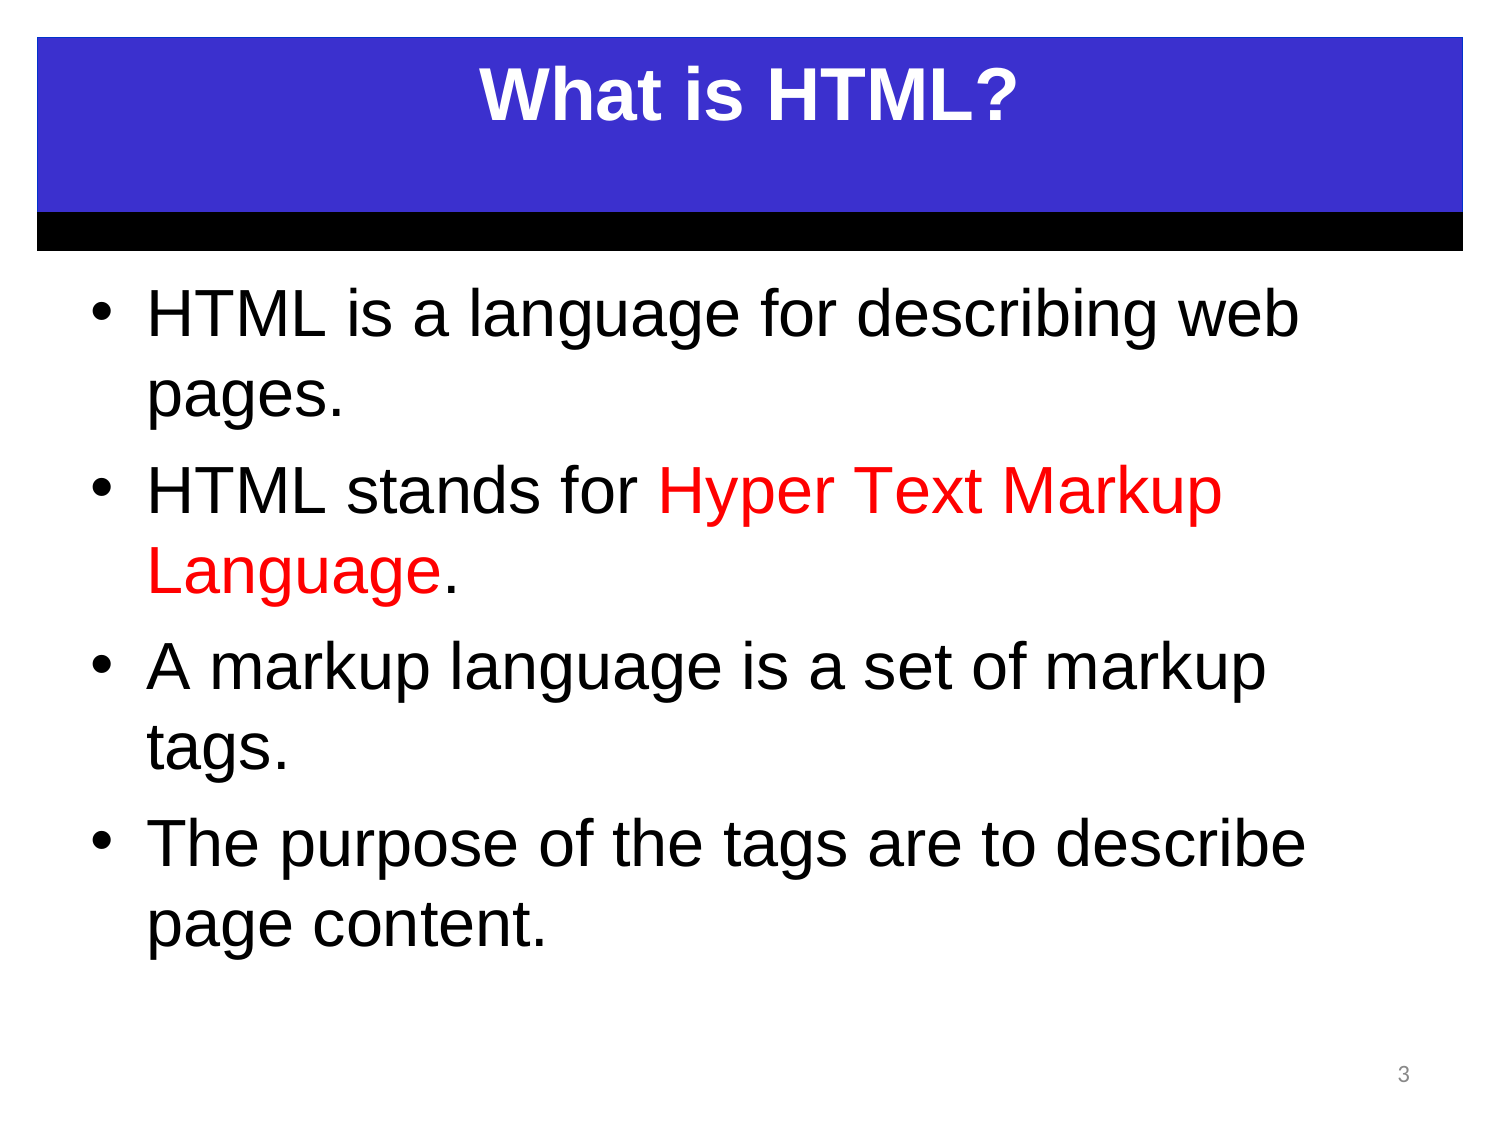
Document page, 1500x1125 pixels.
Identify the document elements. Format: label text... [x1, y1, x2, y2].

text_box <number> [1074, 1042, 1426, 1103]
list What is HTML? [50, 37, 1450, 213]
list HTML is a language for describing web pages. HTML stands for Hyper Text Markup Language. A markup language is a set of markup tags. The purpose of the tags are to describe page content. [75, 262, 1426, 1005]
